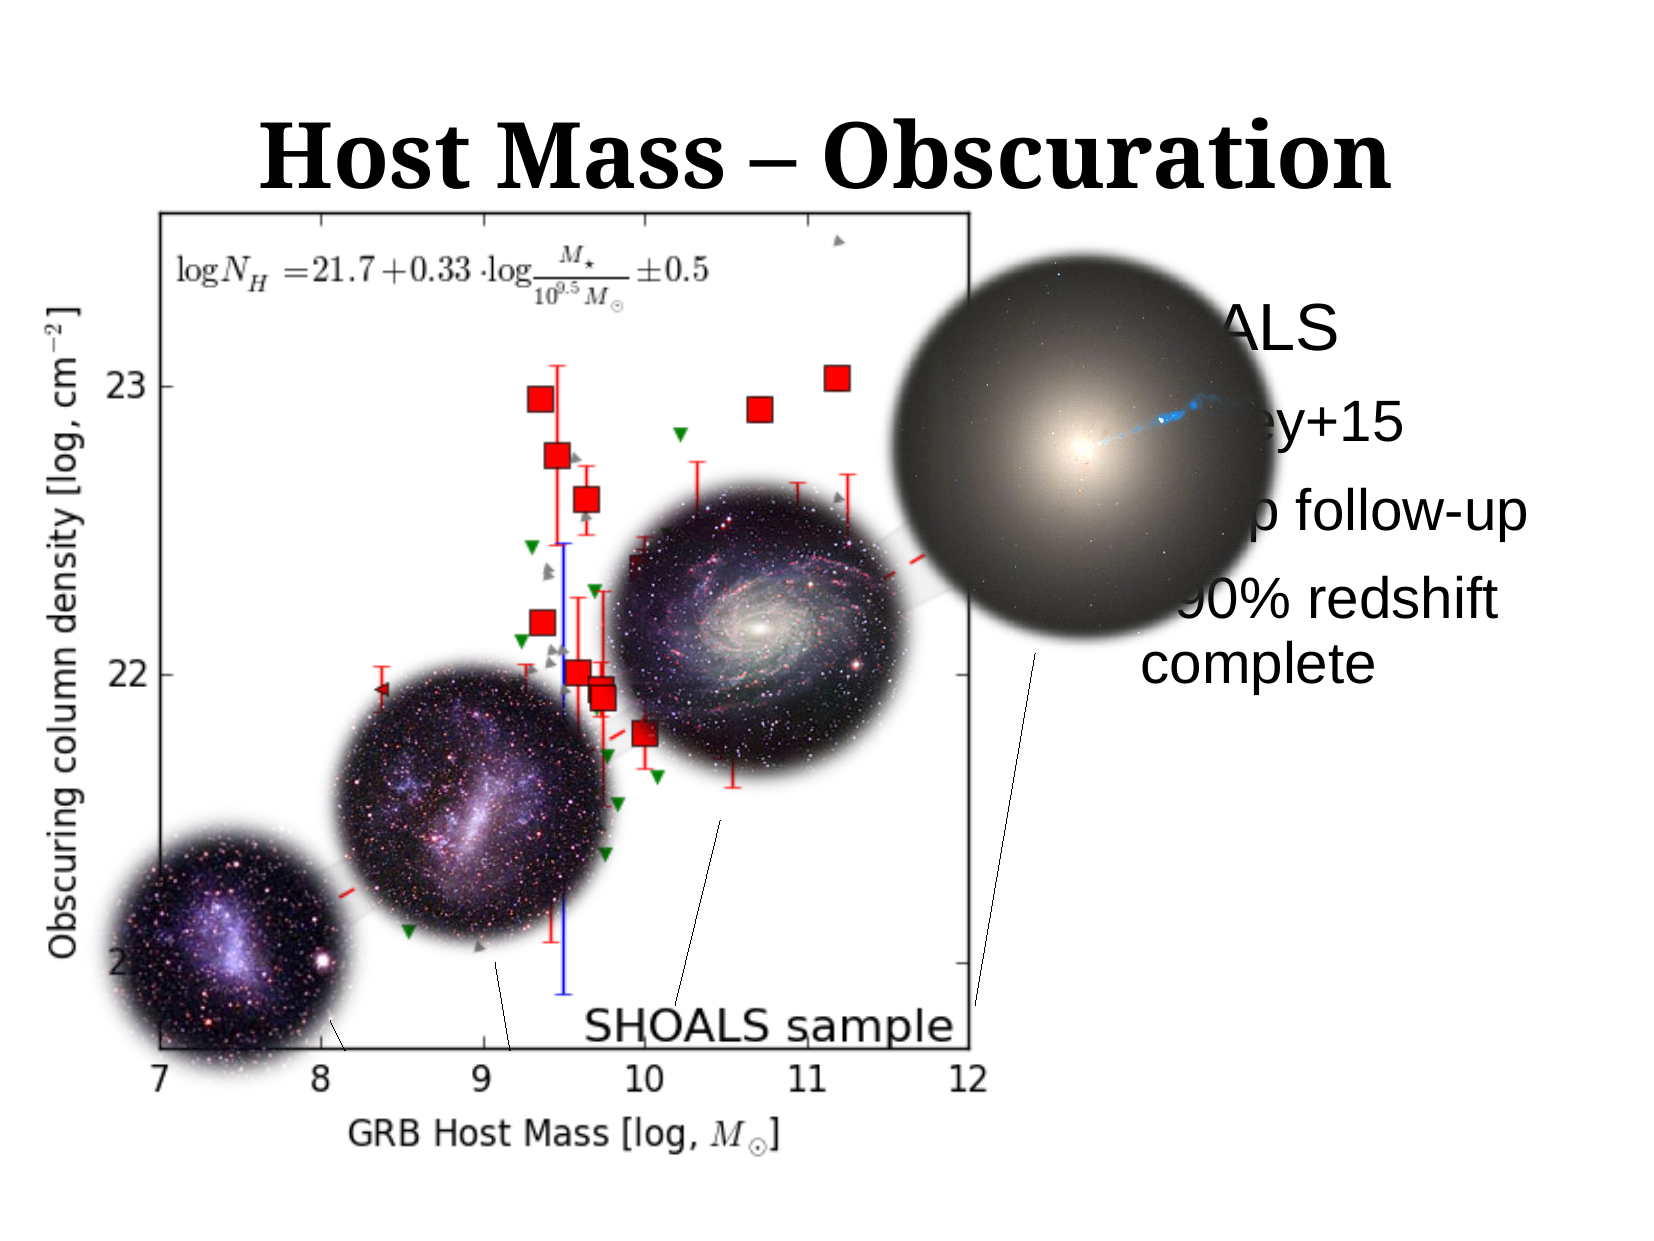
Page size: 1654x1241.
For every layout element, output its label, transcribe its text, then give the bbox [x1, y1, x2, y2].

picture [24, 194, 1291, 1180]
title Host Mass – Obscuration [82, 49, 1571, 257]
list SHOALS Perley+15 Deep follow-up ~90% redshift complete [1006, 290, 1595, 1010]
